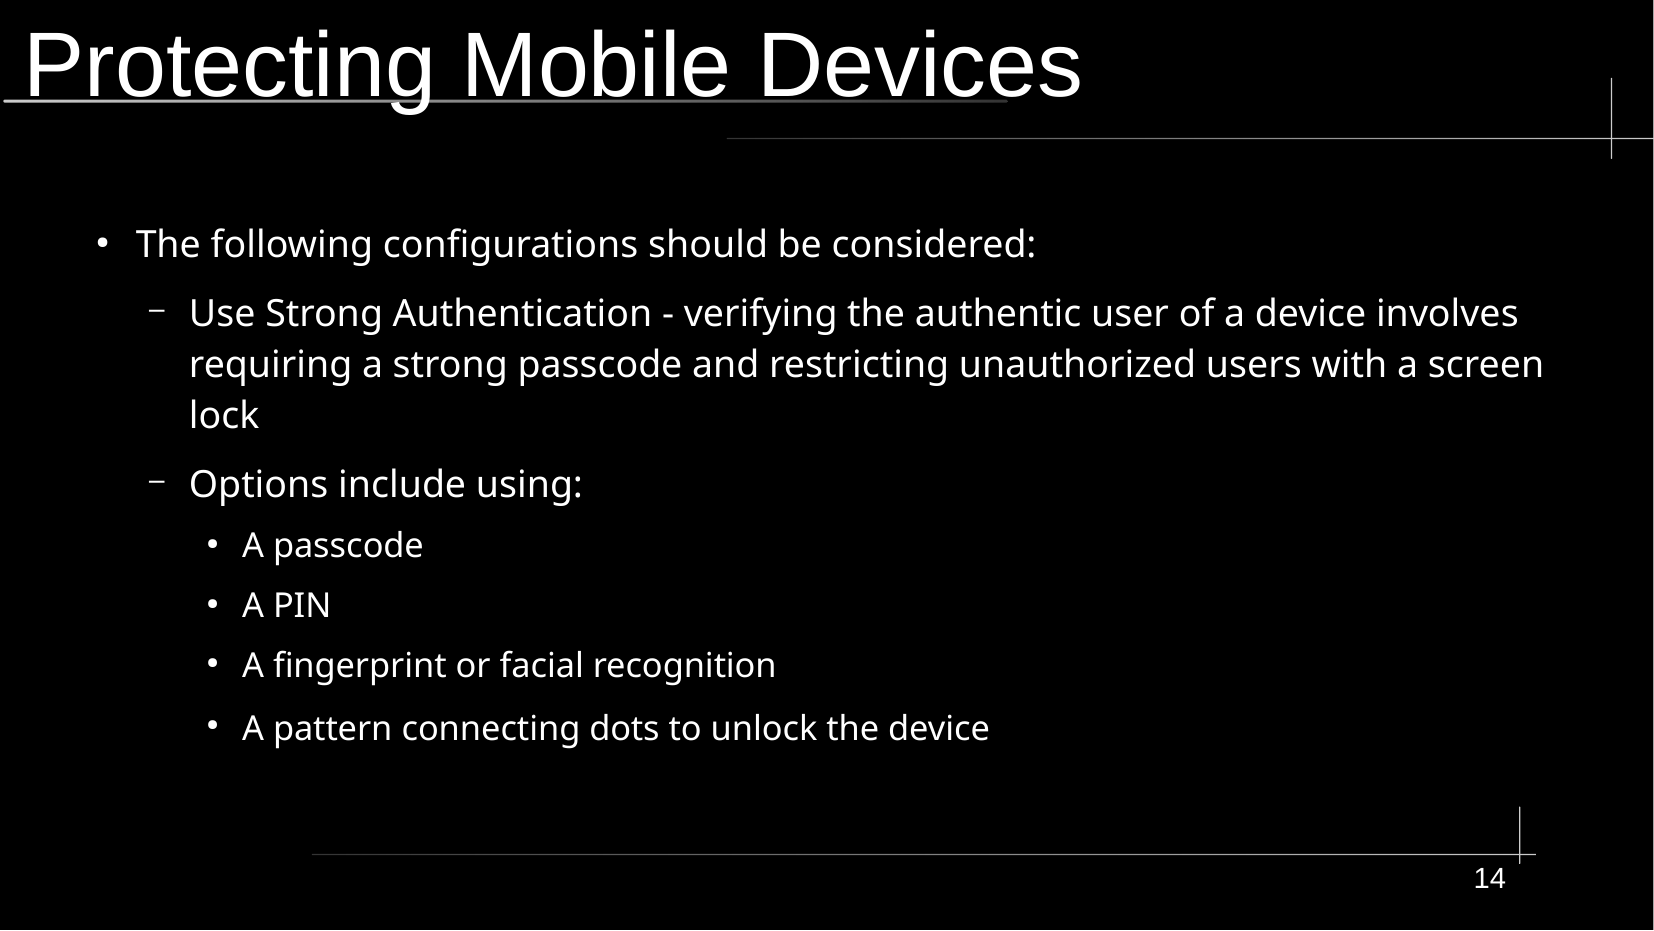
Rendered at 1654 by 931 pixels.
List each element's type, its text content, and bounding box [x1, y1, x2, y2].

title Protecting Mobile Devices [23, 11, 1589, 119]
list The following configurations should be considered: Use Strong Authentication - verifying the authentic user of a device involves requiring a strong passcode and restricting unauthorized users with a screen lock Options include using: A passcode A PIN A fingerprint or facial recognition A pattern connecting dots to unlock the device [82, 217, 1571, 758]
